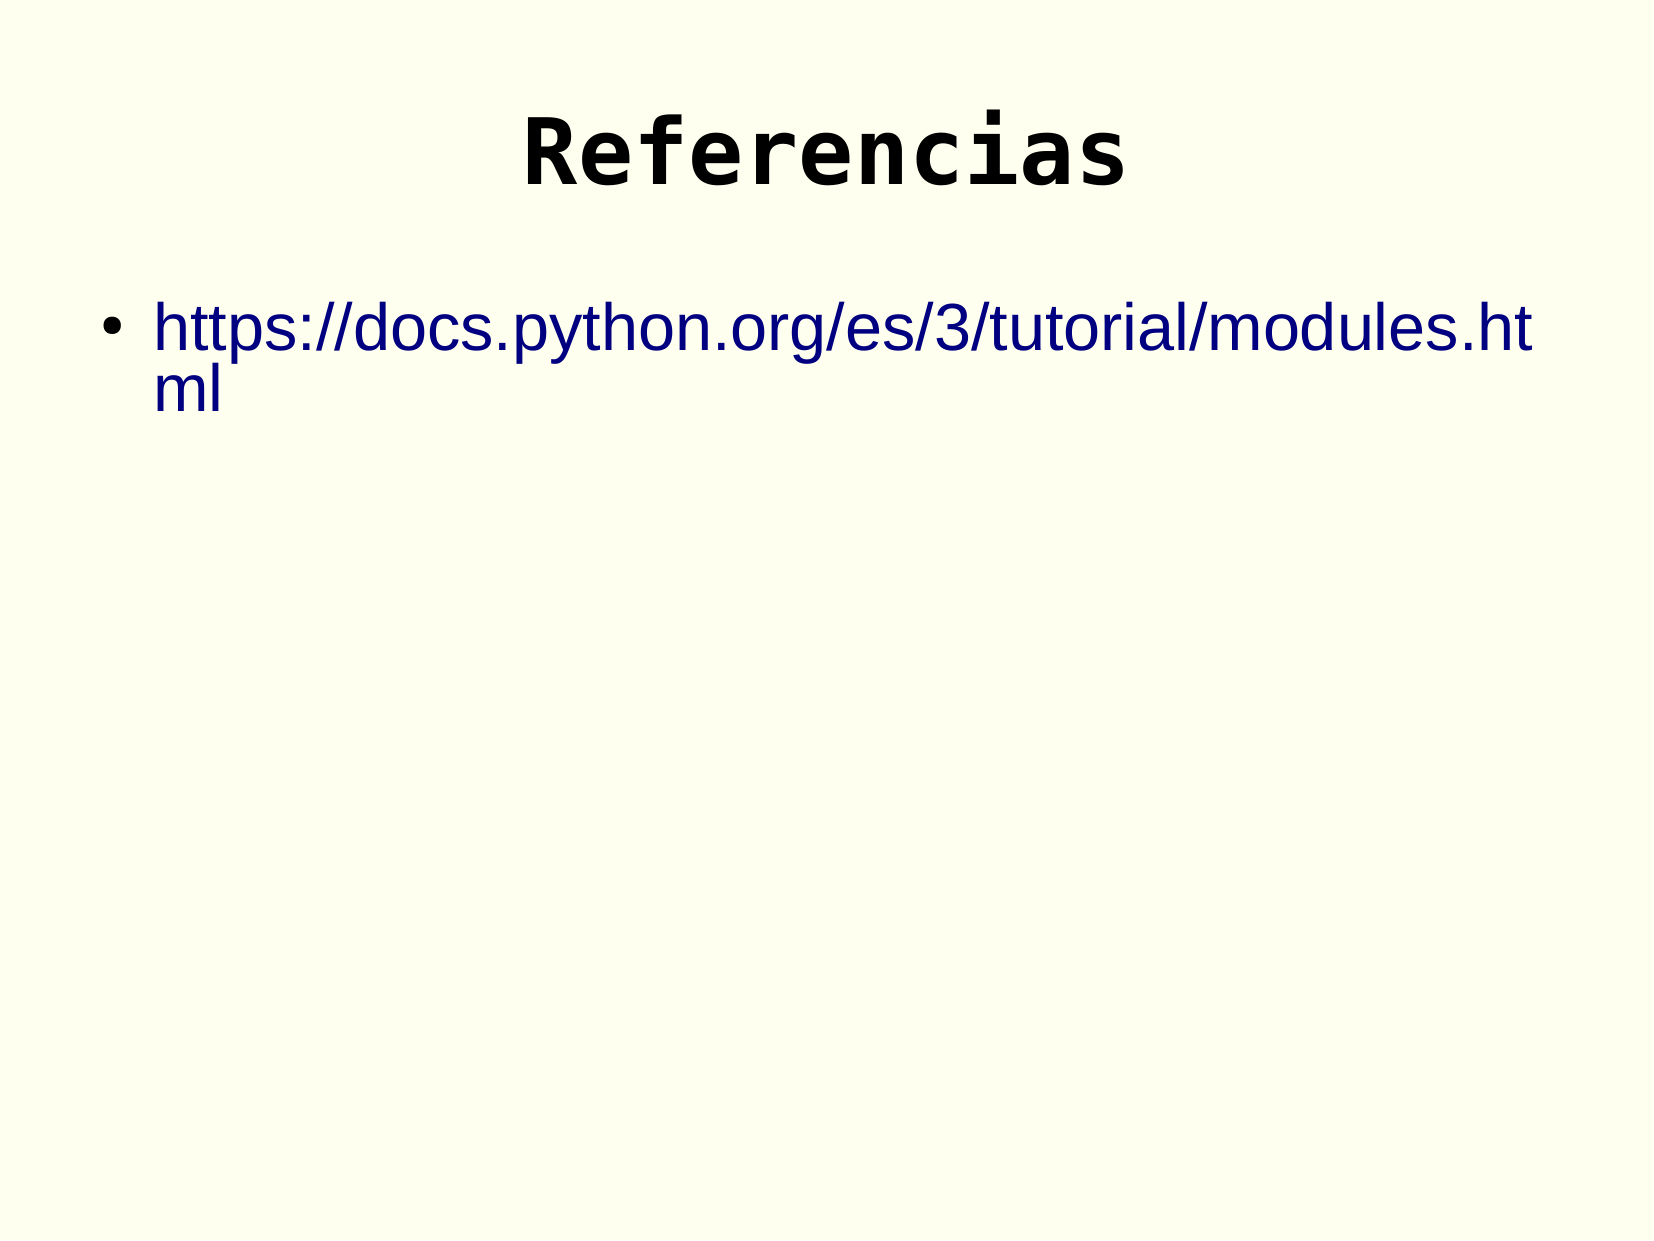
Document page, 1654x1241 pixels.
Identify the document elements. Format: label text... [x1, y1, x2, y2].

list https://docs.python.org/es/3/tutorial/modules.html [82, 290, 1571, 1010]
title Referencias [82, 49, 1571, 257]
